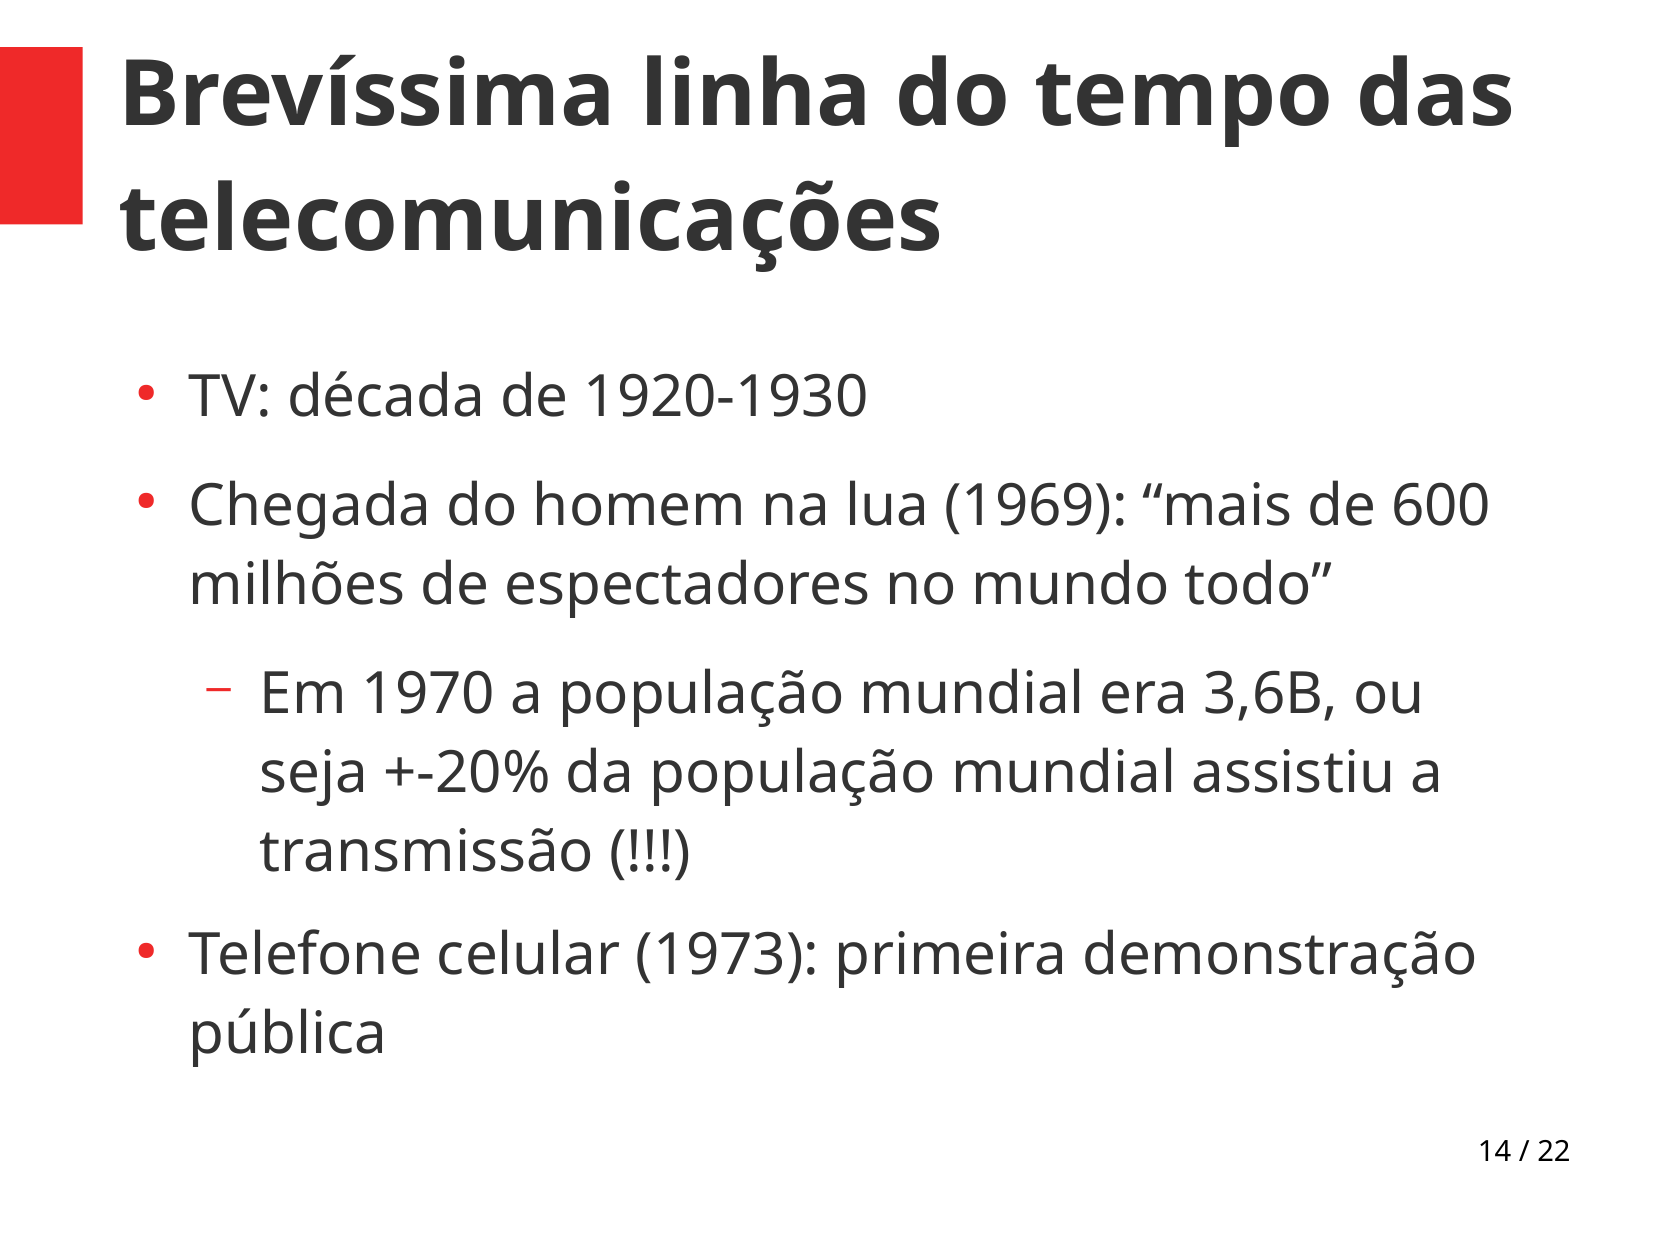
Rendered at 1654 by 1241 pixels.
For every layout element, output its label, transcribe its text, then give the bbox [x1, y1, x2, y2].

title Brevíssima linha do tempo das telecomunicações [118, 45, 1571, 260]
list TV: década de 1920-1930 Chegada do homem na lua (1969): “mais de 600 milhões de espectadores no mundo todo” Em 1970 a população mundial era 3,6B, ou seja +-20% da população mundial assistiu a transmissão (!!!) Telefone celular (1973): primeira demonstração pública [118, 354, 1536, 1074]
